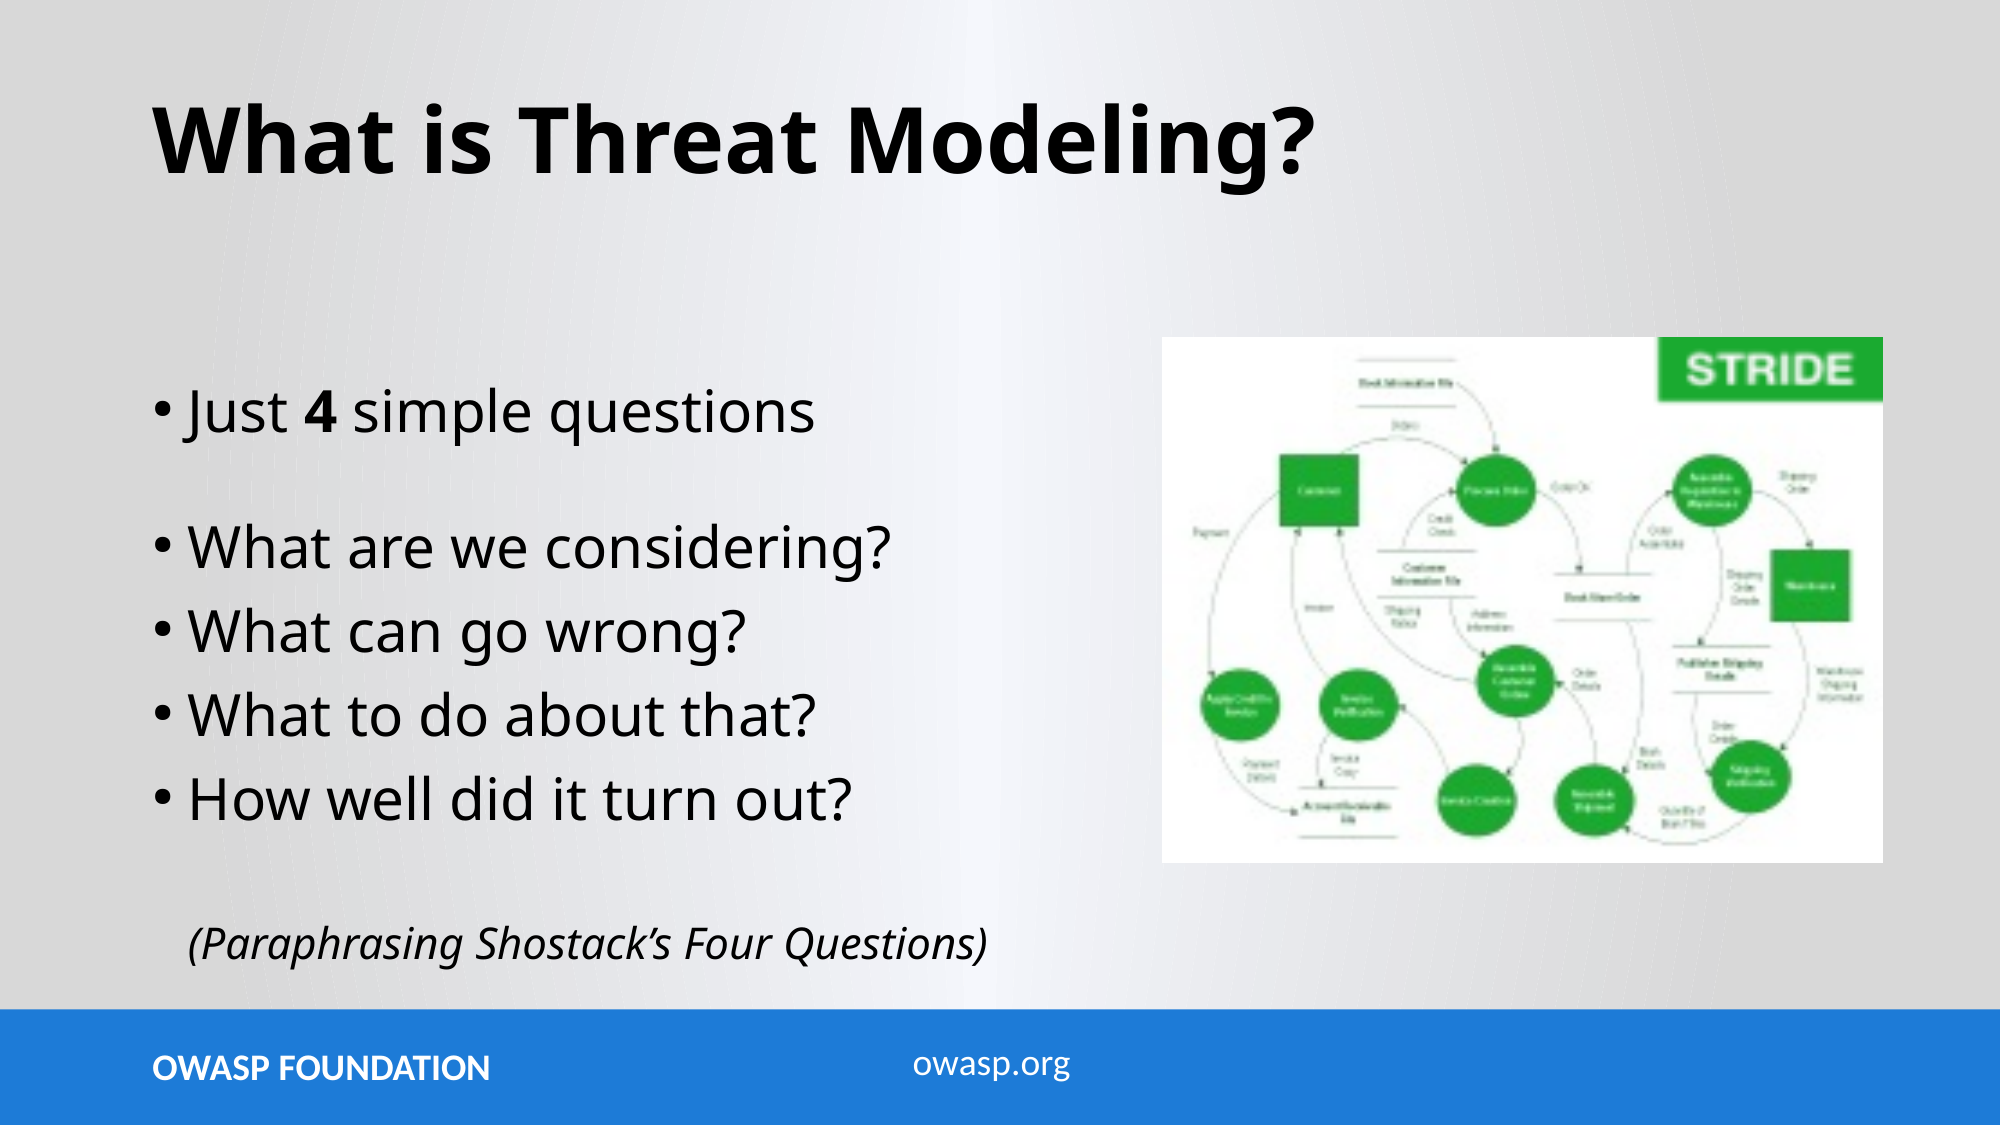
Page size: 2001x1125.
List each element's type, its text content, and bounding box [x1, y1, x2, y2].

list Just 4 simple questions What are we considering? What can go wrong? What to do about that? How well did it turn out? (Paraphrasing Shostack’s Four Questions) [137, 375, 1088, 1010]
title What is Threat Modeling? [137, 35, 1863, 253]
picture [1162, 337, 1883, 863]
